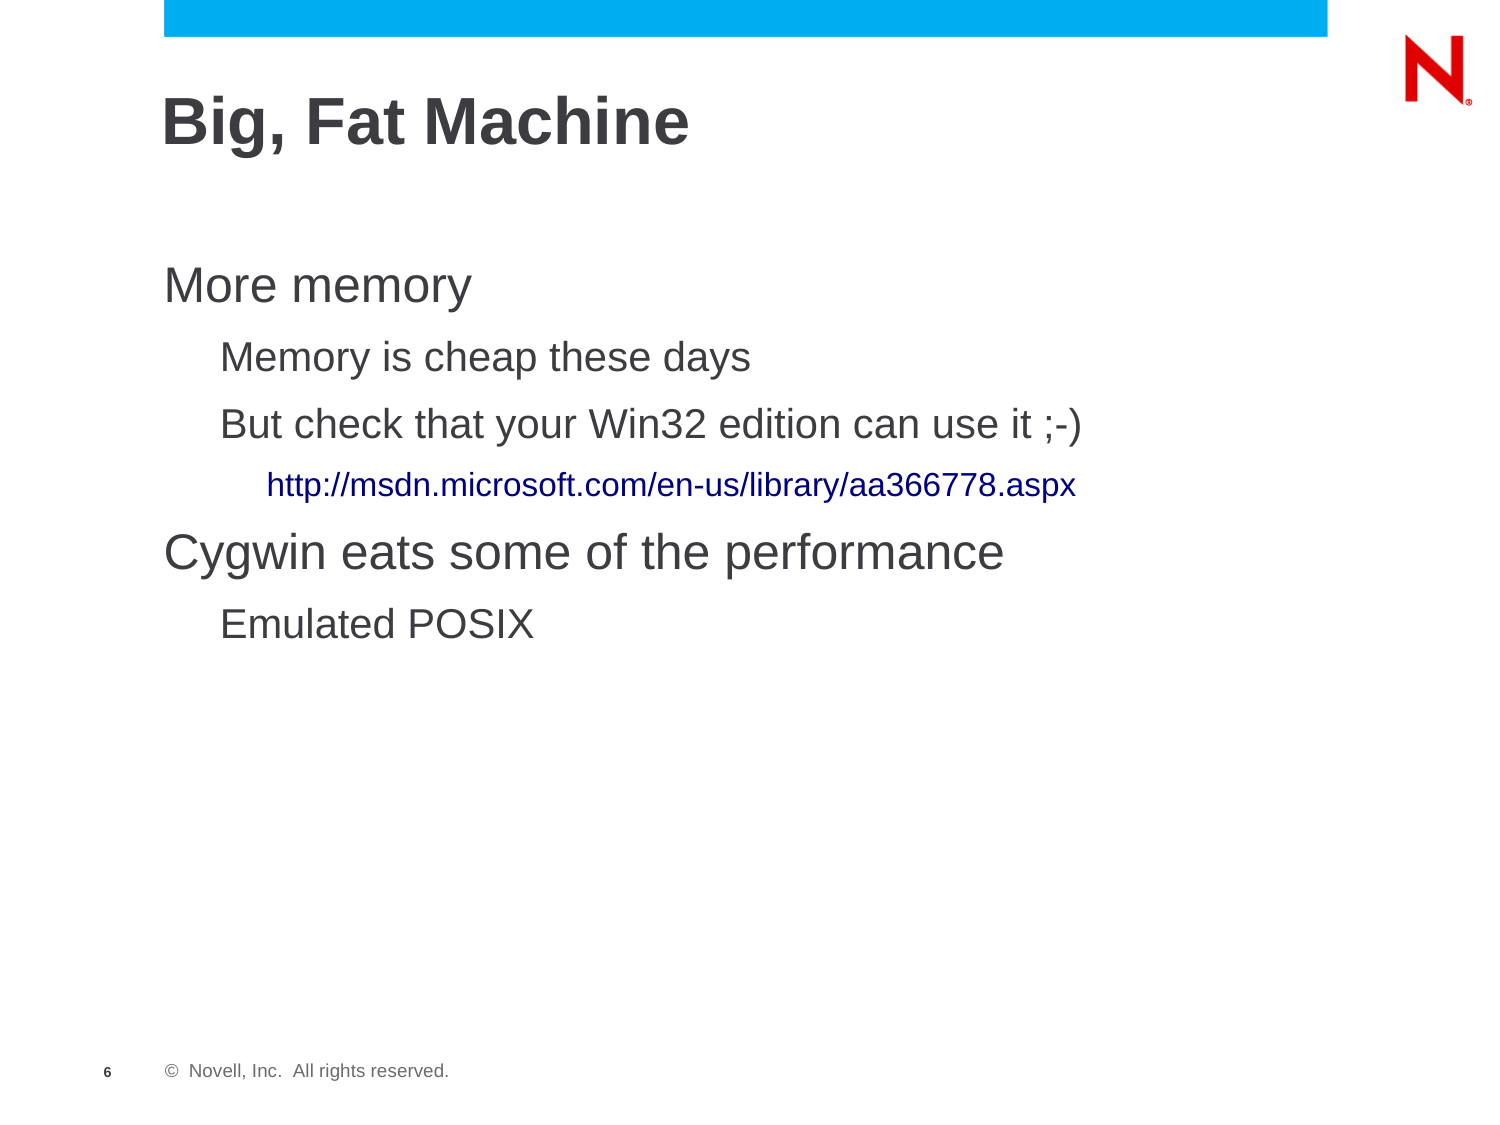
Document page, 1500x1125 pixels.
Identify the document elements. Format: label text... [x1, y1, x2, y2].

title Big, Fat Machine [161, 41, 1383, 205]
list More memory Memory is cheap these days But check that your Win32 edition can use it ;-) http://msdn.microsoft.com/en-us/library/aa366778.aspx Cygwin eats some of the performance Emulated POSIX [163, 254, 1404, 986]
picture [1403, 32, 1473, 107]
